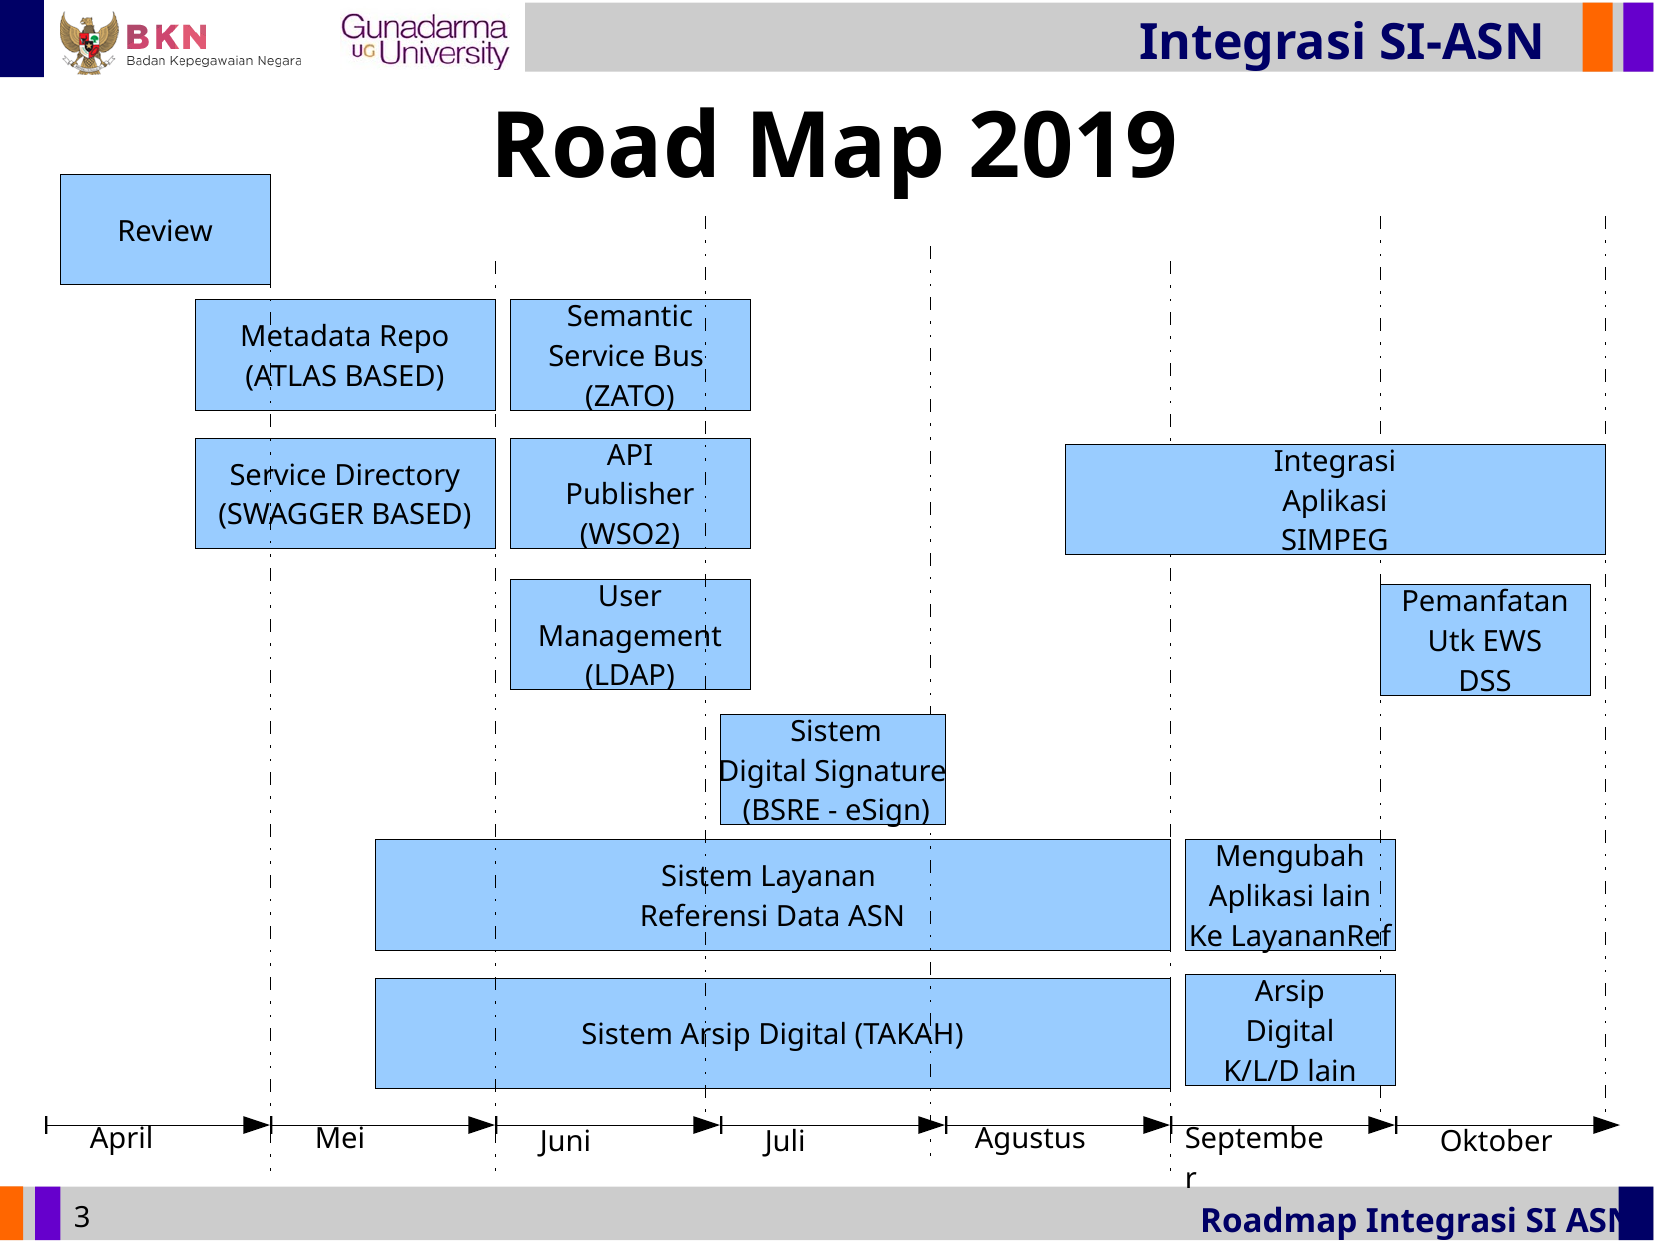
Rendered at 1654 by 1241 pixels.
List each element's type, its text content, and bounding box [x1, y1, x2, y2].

text_box Mei [300, 1110, 406, 1167]
text_box September [1170, 1110, 1351, 1160]
text_box Juli [750, 1113, 856, 1171]
text_box Juni [525, 1113, 631, 1171]
picture [340, 0, 510, 70]
text_box Integrasi Aplikasi SIMPEG [1065, 444, 1606, 555]
title Road Map 2019 [78, 87, 1592, 198]
text_box Sistem Layanan Referensi Data ASN [375, 839, 1171, 951]
text_box Sistem Digital Signature (BSRE - eSign) [720, 714, 946, 825]
picture [60, 11, 301, 75]
text_box Service Directory (SWAGGER BASED) [195, 438, 496, 549]
text_box Pemanfatan Utk EWS DSS [1380, 584, 1591, 696]
text_box Semantic Service Bus (ZATO) [510, 299, 751, 411]
text_box User Management (LDAP) [510, 579, 751, 690]
text_box Agustus [960, 1110, 1126, 1171]
text_box API Publisher (WSO2) [510, 438, 751, 549]
text_box Sistem Arsip Digital (TAKAH) [375, 978, 1171, 1089]
text_box Arsip Digital K/L/D lain [1185, 974, 1396, 1086]
text_box Oktober [1425, 1113, 1621, 1171]
text_box Metadata Repo (ATLAS BASED) [195, 299, 496, 411]
text_box April [75, 1110, 181, 1167]
text_box Review [60, 174, 271, 285]
text_box Mengubah Aplikasi lain Ke LayananRef [1185, 839, 1396, 951]
